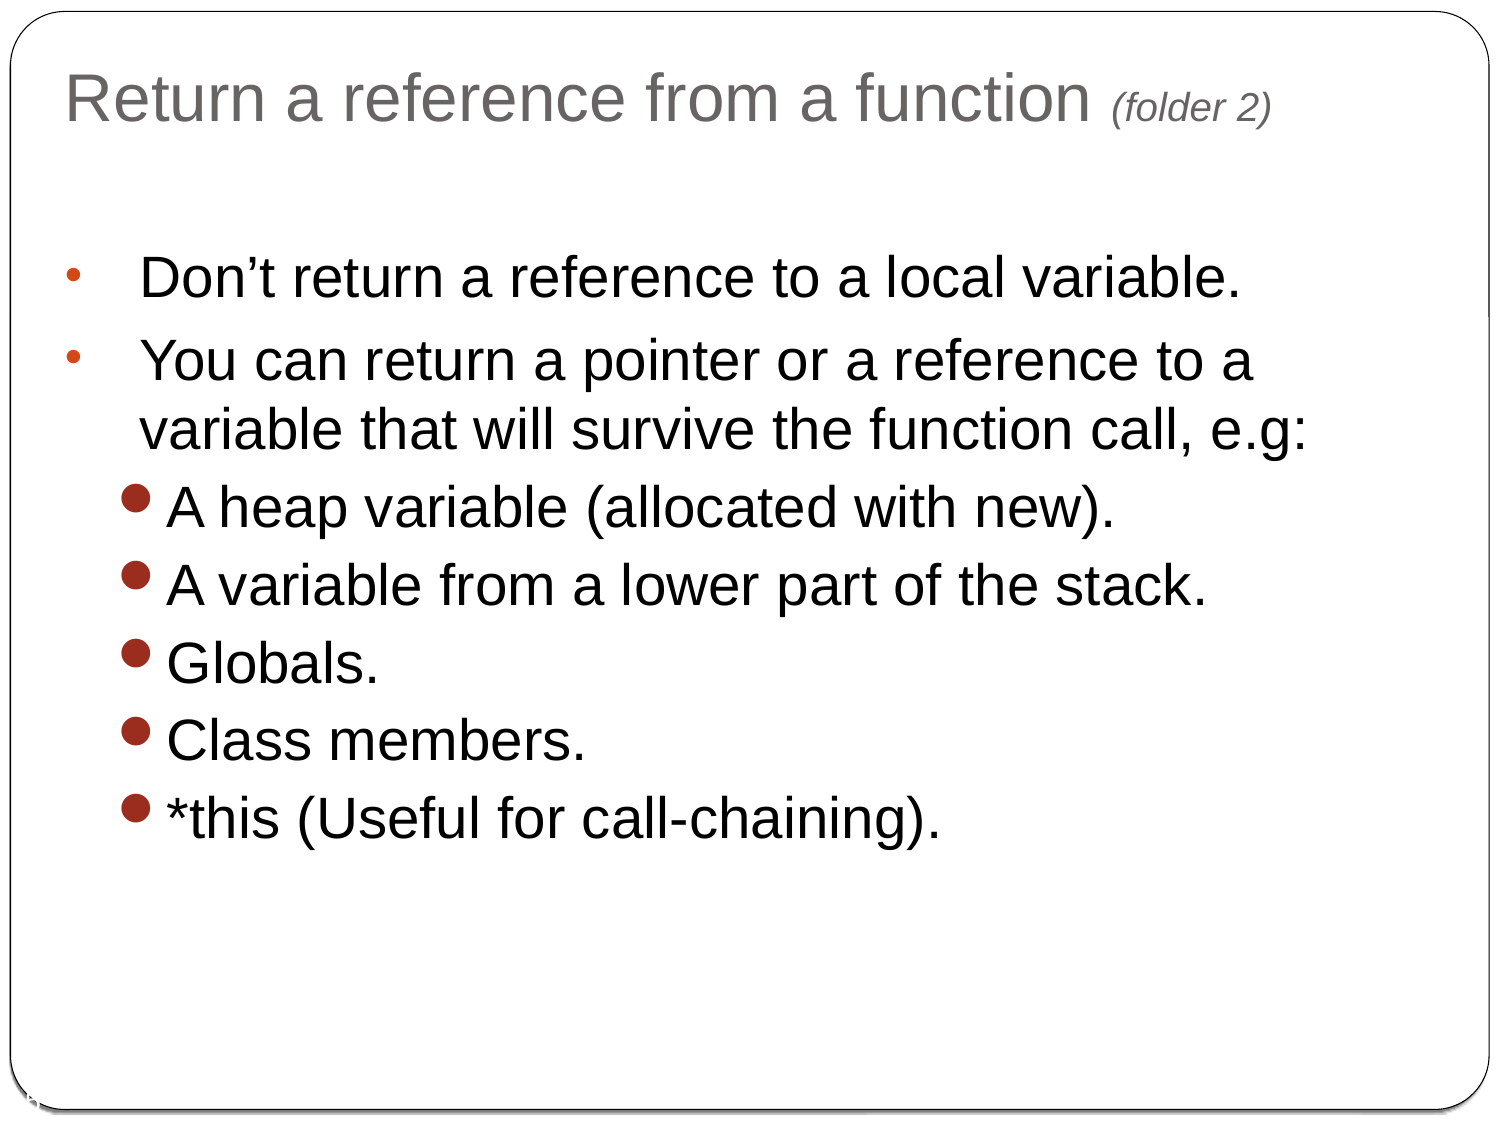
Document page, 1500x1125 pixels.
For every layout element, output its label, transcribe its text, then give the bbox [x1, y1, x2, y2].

title Return a reference from a function (folder 2) [50, 45, 1450, 149]
slide_number <number> [0, 1074, 50, 1125]
list Don’t return a reference to a local variable. You can return a pointer or a reference to a variable that will survive the function call, e.g: A heap variable (allocated with new). A variable from a lower part of the stack. Globals. Class members. *this (Useful for call-chaining). [50, 149, 1450, 1088]
